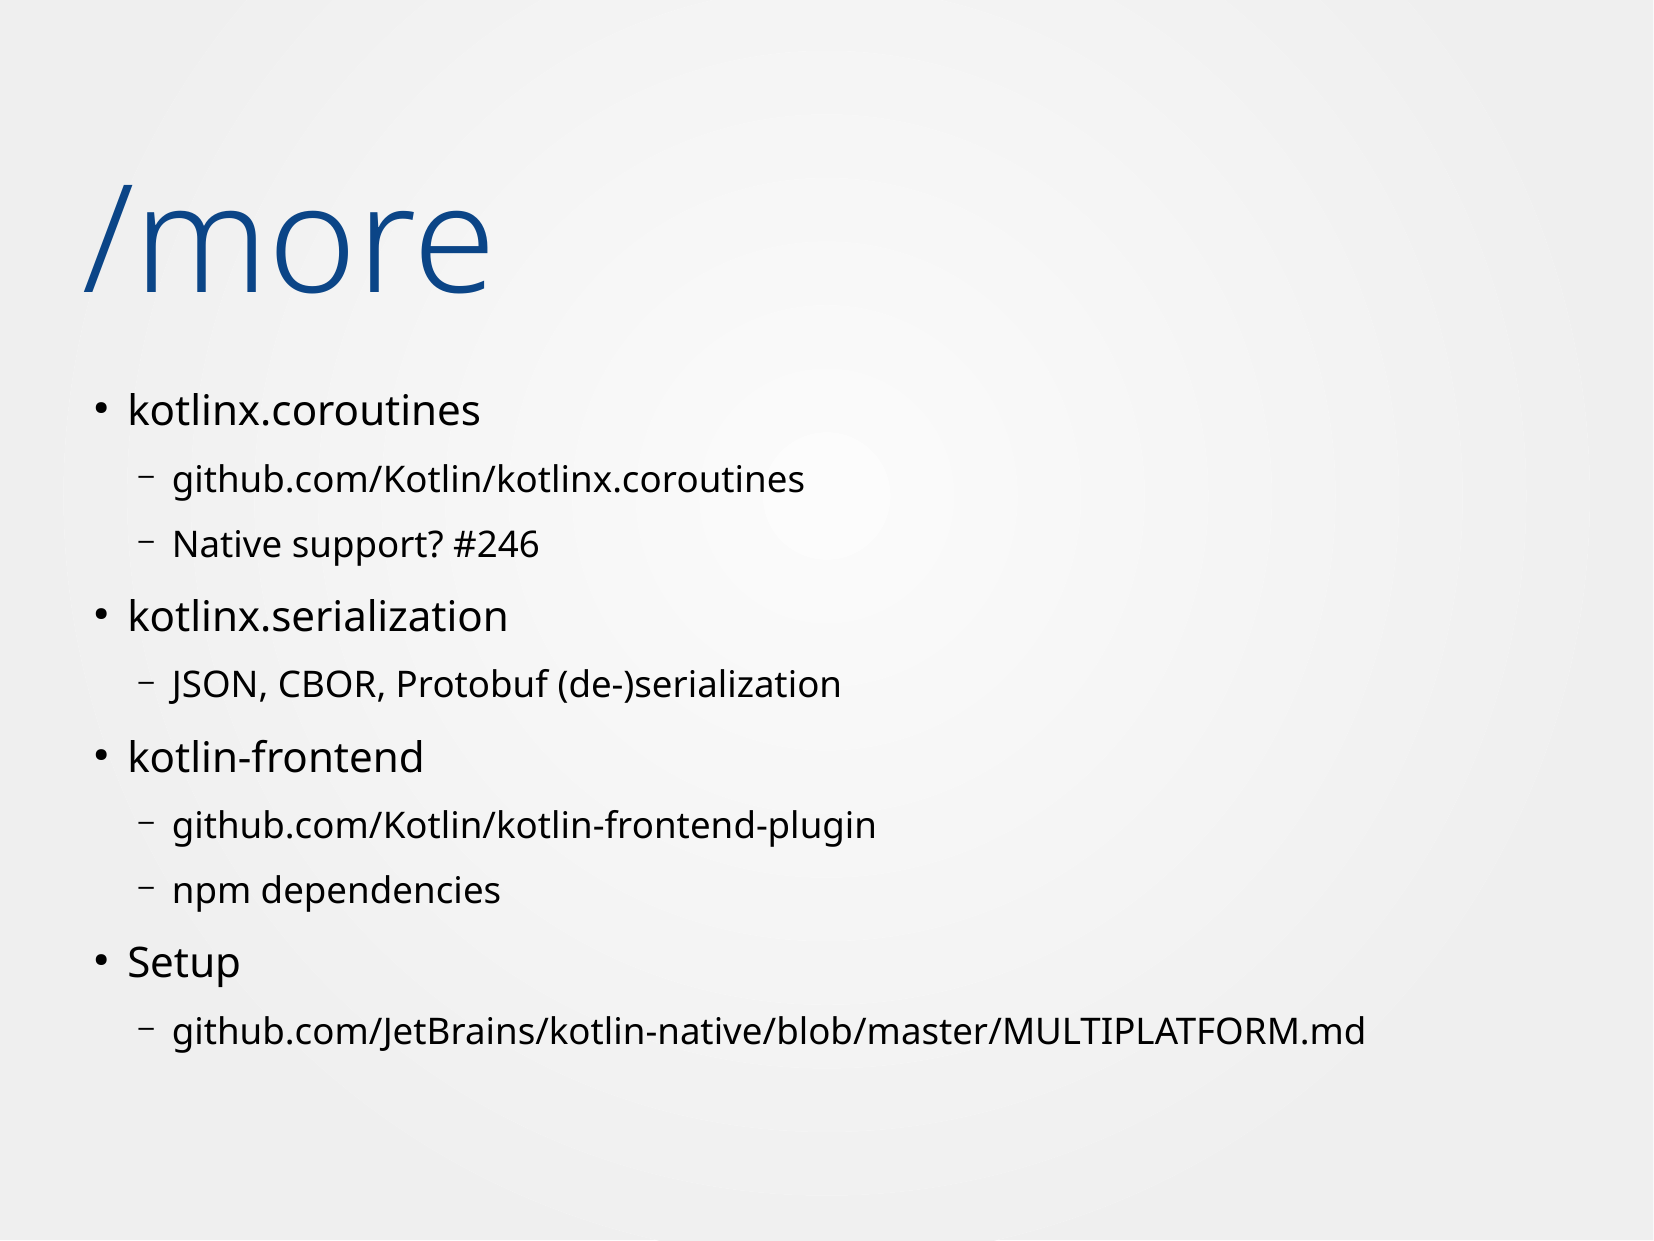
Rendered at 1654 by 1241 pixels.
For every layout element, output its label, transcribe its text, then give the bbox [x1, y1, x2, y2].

title /more [82, 80, 1565, 337]
list kotlinx.coroutines github.com/Kotlin/kotlinx.coroutines Native support? #246 kotlinx.serialization JSON, CBOR, Protobuf (de-)serialization kotlin-frontend github.com/Kotlin/kotlin-frontend-plugin npm dependencies Setup github.com/JetBrains/kotlin-native/blob/master/MULTIPLATFORM.md [82, 380, 1571, 1060]
